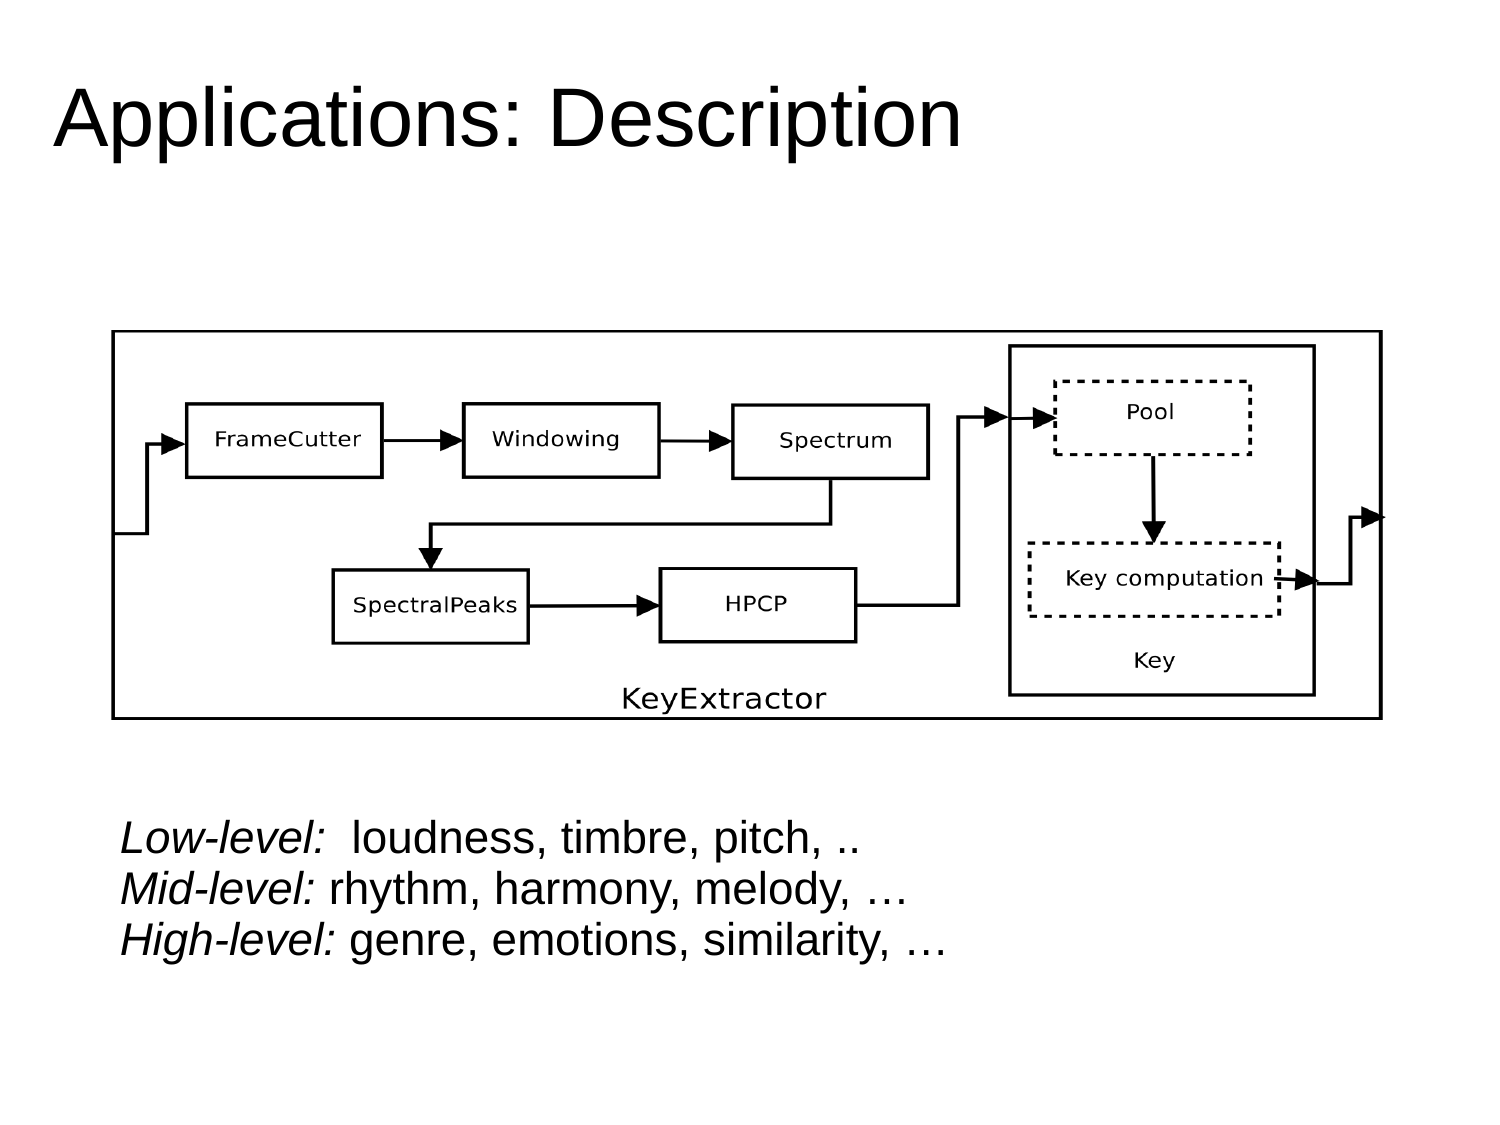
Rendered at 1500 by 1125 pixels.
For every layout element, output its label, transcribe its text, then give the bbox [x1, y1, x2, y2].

text_box Low-level: loudness, timbre, pitch, .. Mid-level: rhythm, harmony, melody, … High-level: genre, emotions, similarity, … [105, 804, 965, 973]
text_box [111, 329, 1387, 721]
title Applications: Description [53, 19, 1403, 207]
